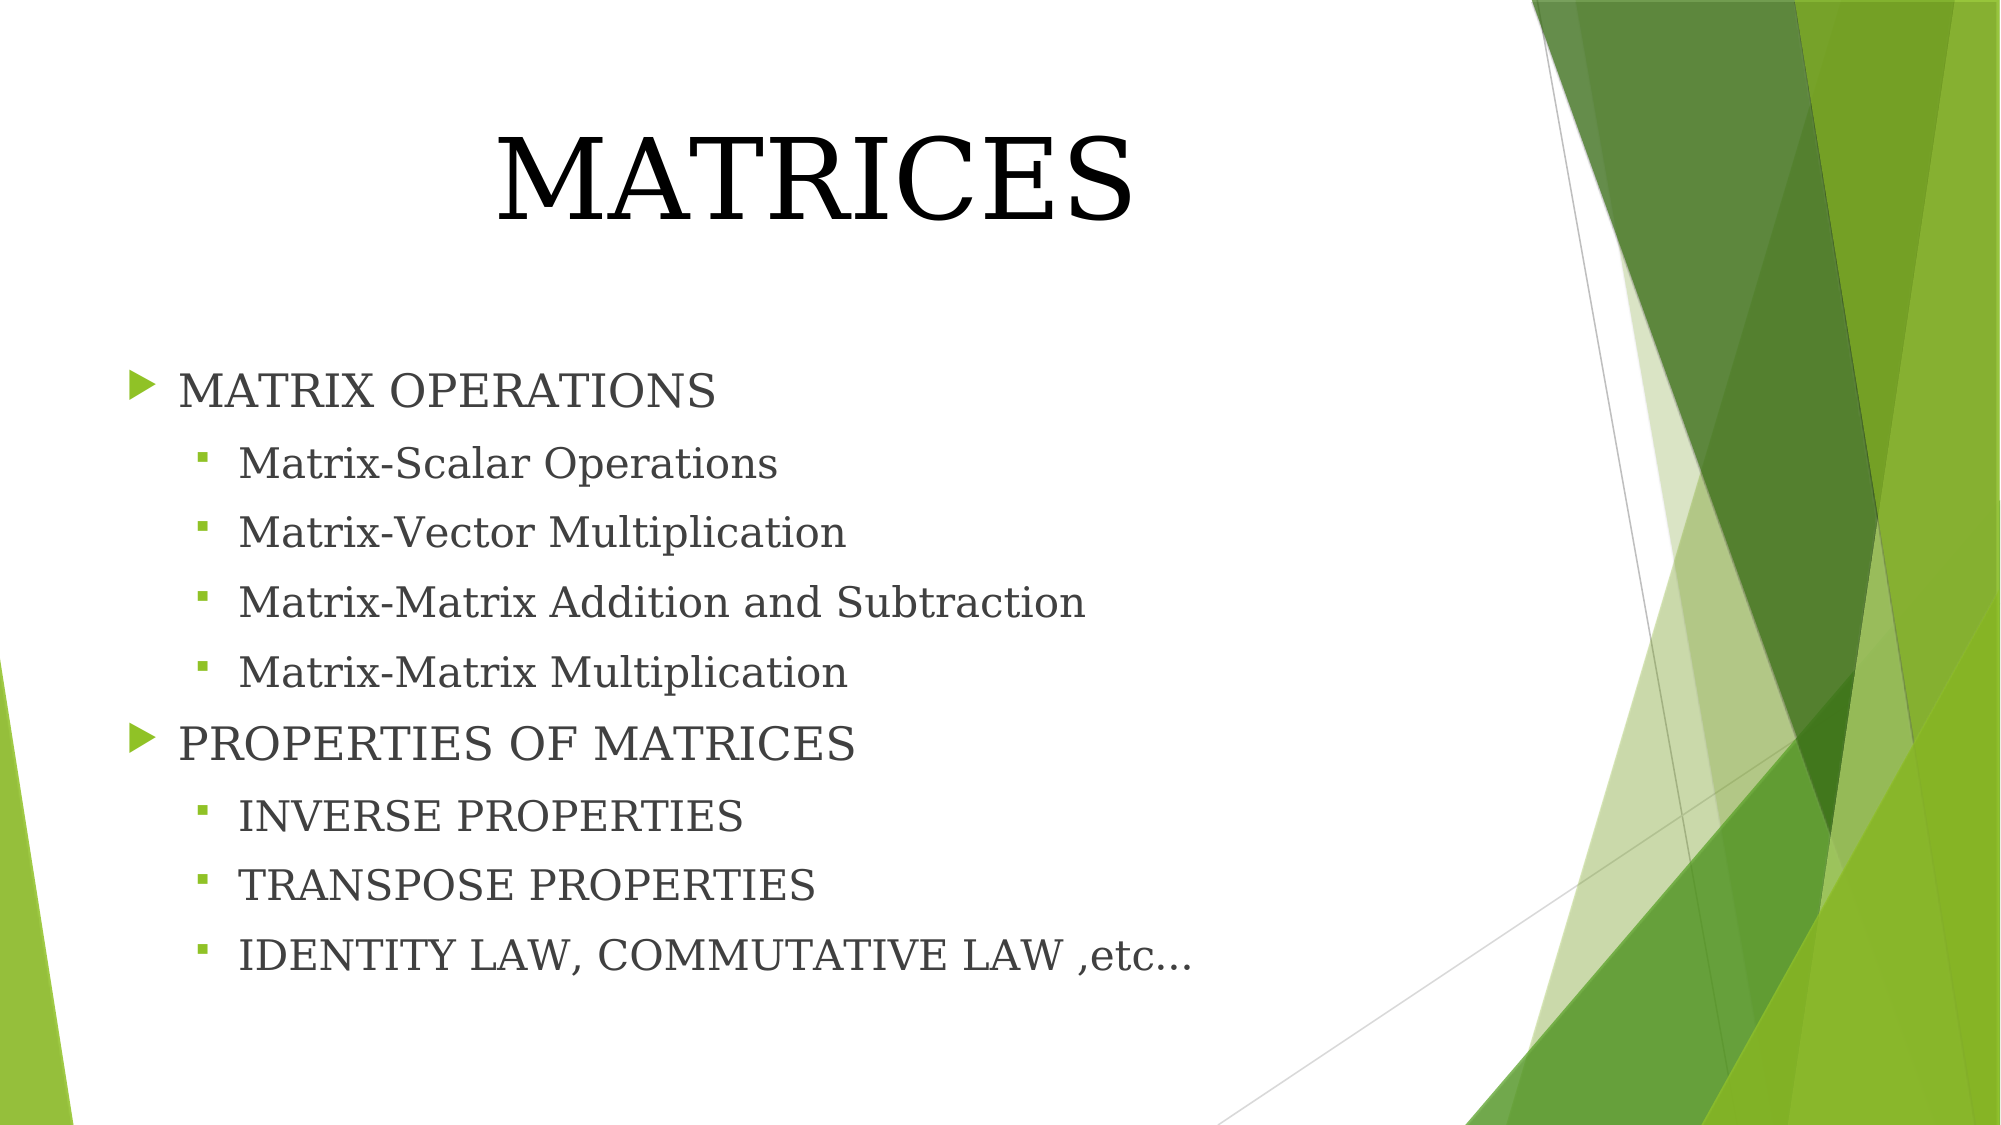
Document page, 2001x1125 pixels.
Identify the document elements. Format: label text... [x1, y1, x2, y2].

title MATRICES [111, 99, 1522, 317]
list MATRIX OPERATIONS Matrix-Scalar Operations Matrix-Vector Multiplication Matrix-Matrix Addition and Subtraction Matrix-Matrix Multiplication PROPERTIES OF MATRICES INVERSE PROPERTIES TRANSPOSE PROPERTIES IDENTITY LAW, COMMUTATIVE LAW ,etc… [111, 354, 1522, 992]
